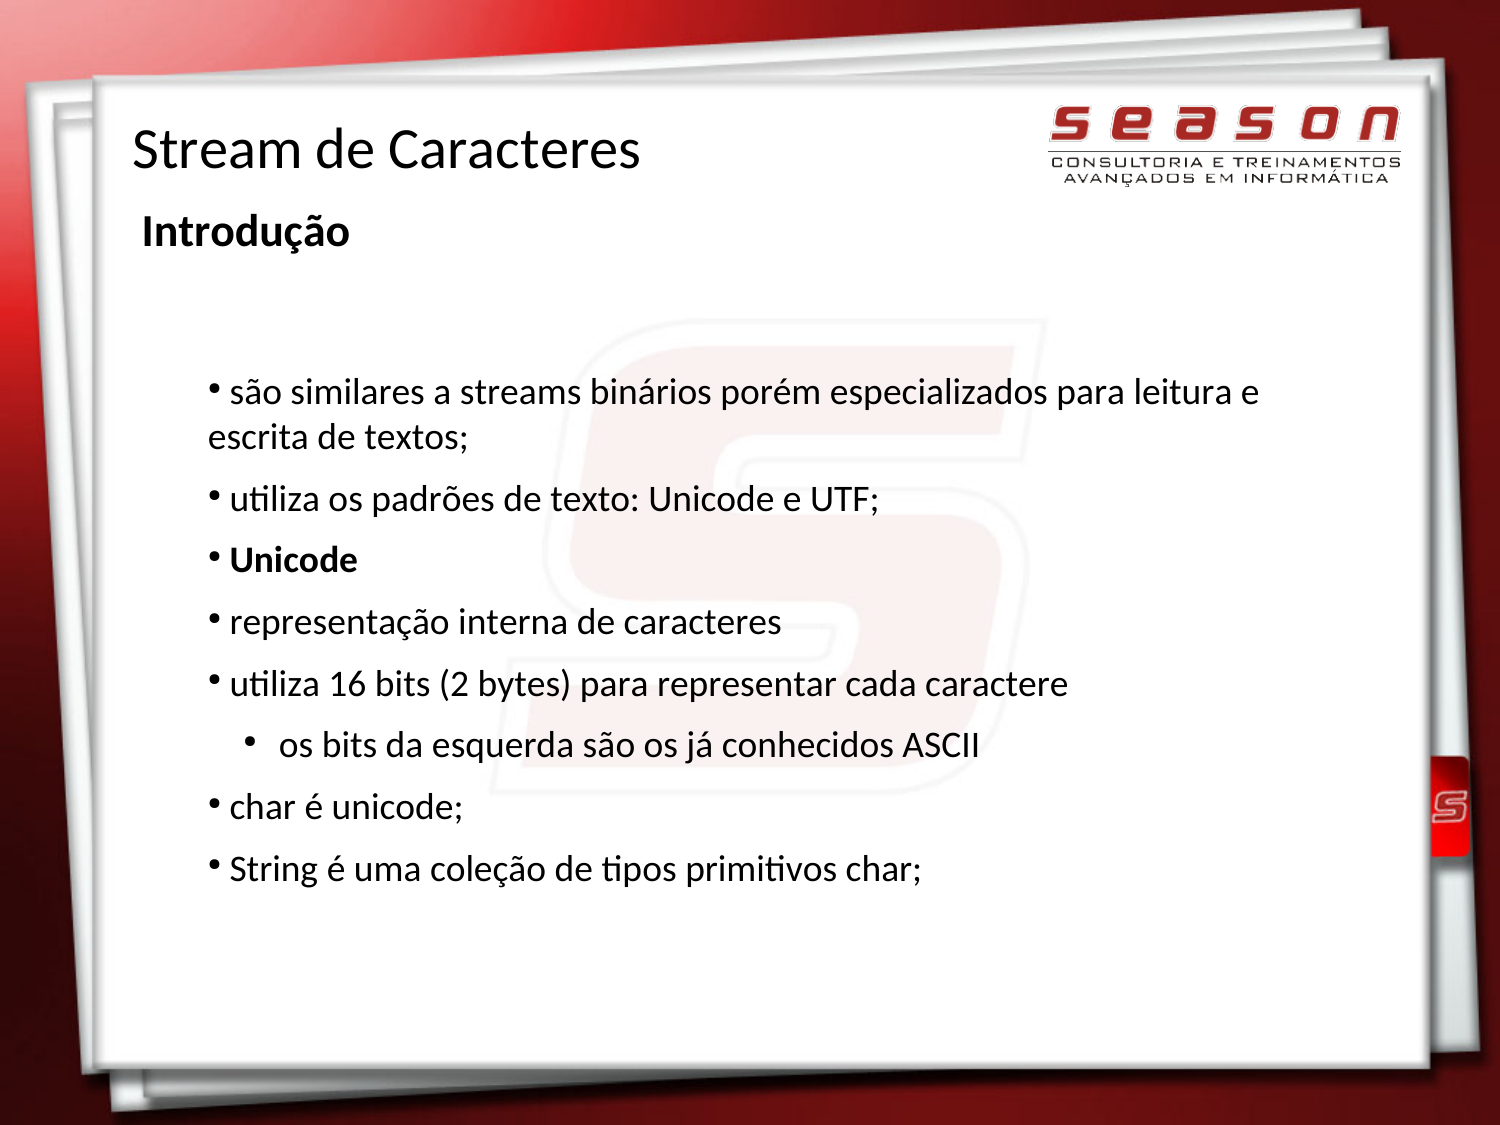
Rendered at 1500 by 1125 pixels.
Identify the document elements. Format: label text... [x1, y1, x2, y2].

picture [0, 0, 1500, 1125]
text_box Introdução [141, 200, 1240, 256]
text_box são similares a streams binários porém especializados para leitura e escrita de textos; utiliza os padrões de texto: Unicode e UTF; Unicode representação interna de caracteres utiliza 16 bits (2 bytes) para representar cada caractere os bits da esquerda são os já conhecidos ASCII char é unicode; String é uma coleção de tipos primitivos char; [207, 366, 1328, 889]
title Stream de Caracteres [118, 33, 1394, 257]
